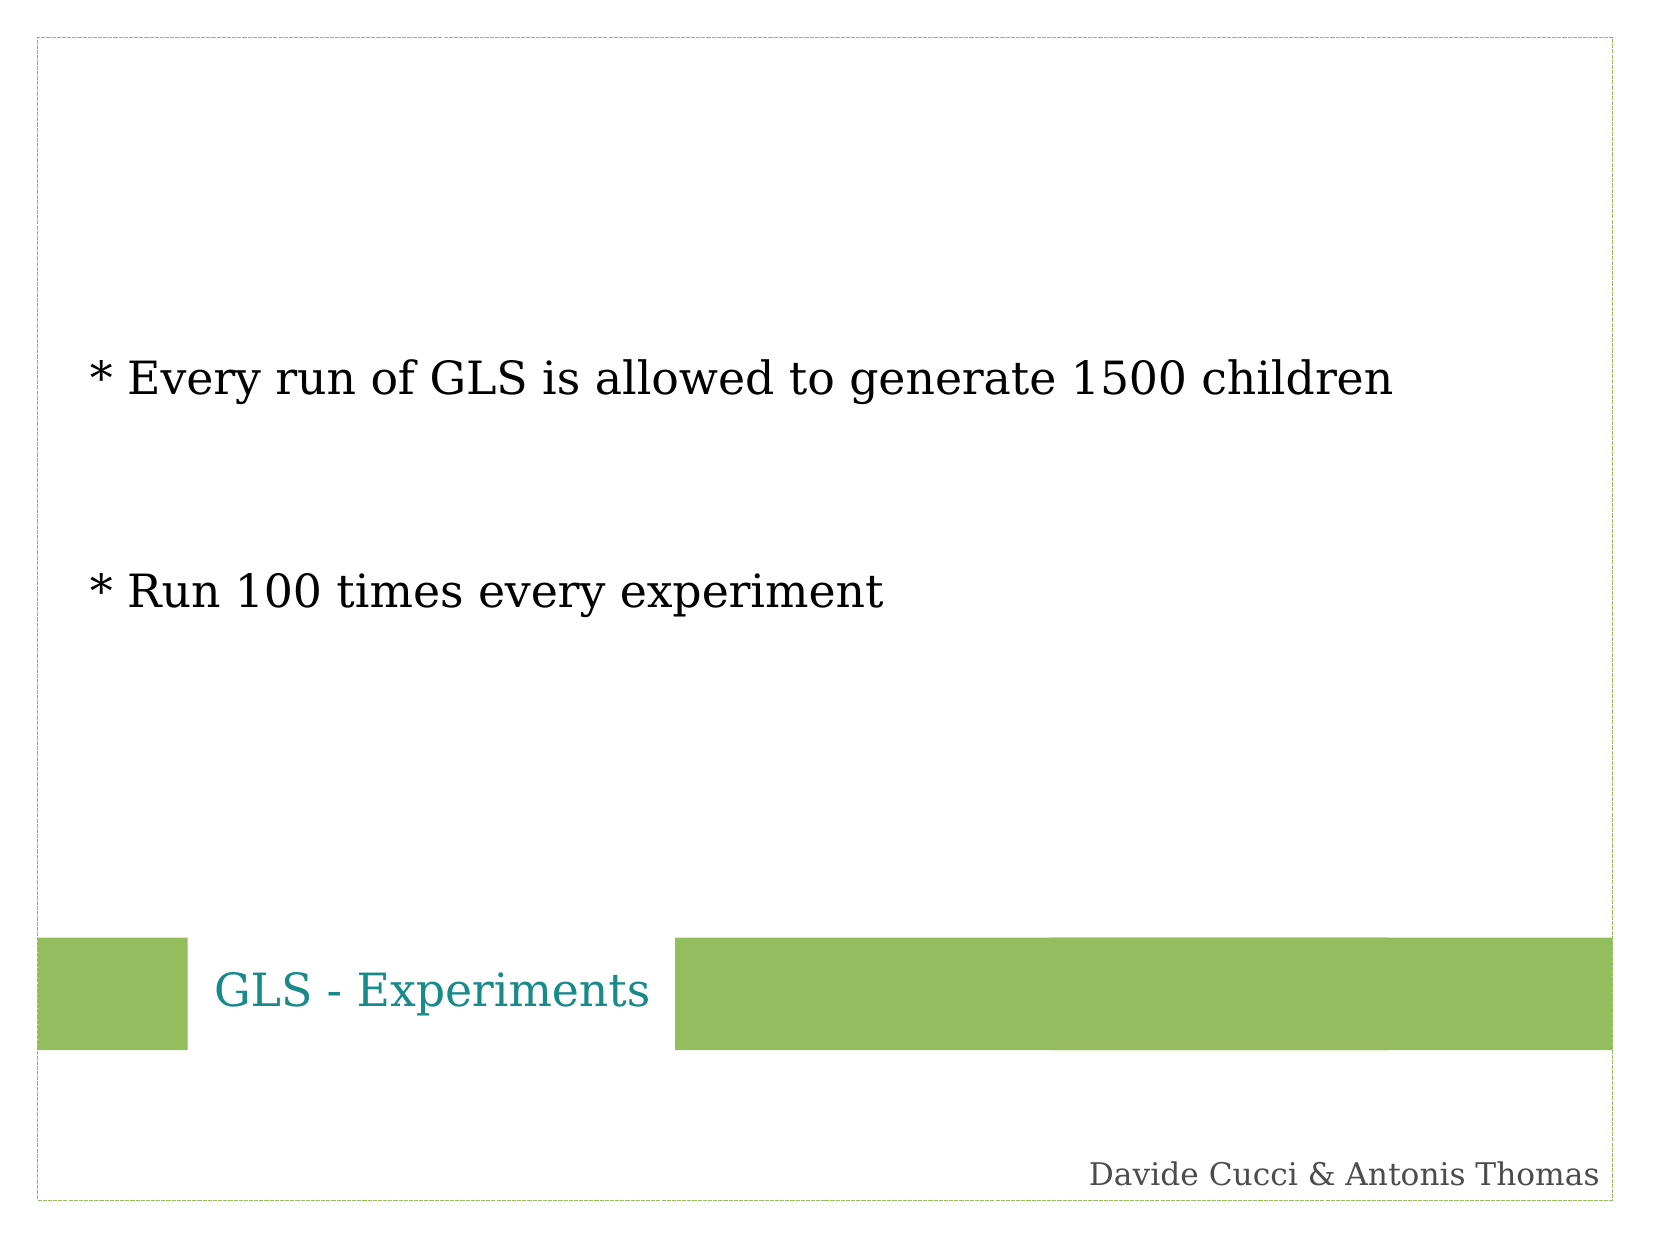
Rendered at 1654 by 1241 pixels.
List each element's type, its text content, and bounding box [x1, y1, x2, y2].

text_box * Every run of GLS is allowed to generate 1500 children * Run 100 times every experiment [75, 344, 1538, 627]
text_box GLS - Experiments [199, 956, 666, 1025]
text_box [37, 937, 188, 1051]
text_box Davide Cucci & Antonis Thomas [1074, 1149, 1616, 1201]
text_box [675, 937, 1613, 1051]
